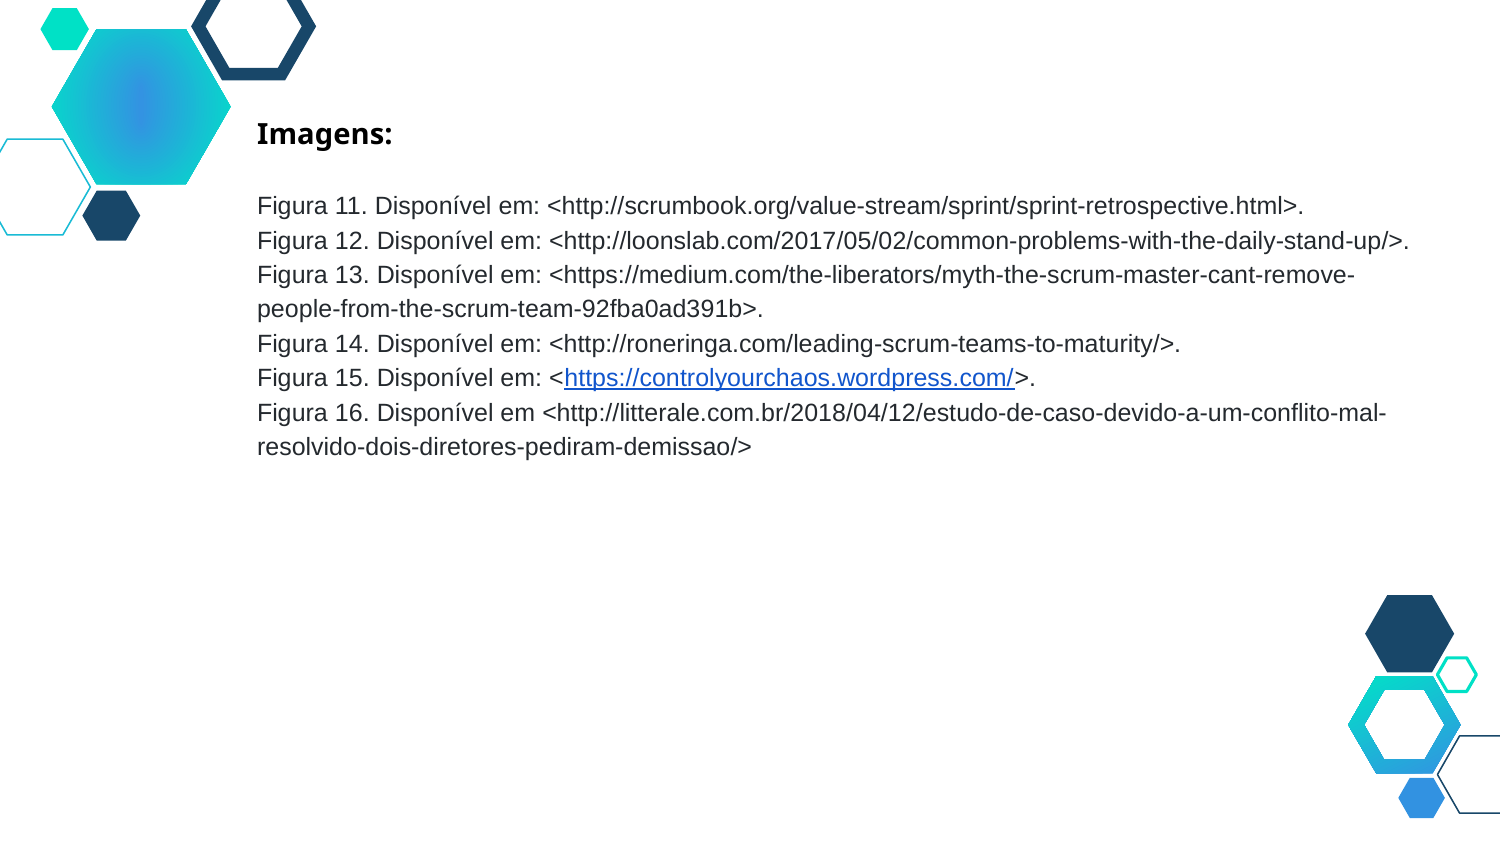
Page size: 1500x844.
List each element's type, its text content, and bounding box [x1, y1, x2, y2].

text_box Imagens: Figura 11. Disponível em: <http://scrumbook.org/value-stream/sprint/sprint-retrospective.html>. Figura 12. Disponível em: <http://loonslab.com/2017/05/02/common-problems-with-the-daily-stand-up/>. Figura 13. Disponível em: <https://medium.com/the-liberators/myth-the-scrum-master-cant-remove-people-from-the-scrum-team-92fba0ad391b>. Figura 14. Disponível em: <http://roneringa.com/leading-scrum-teams-to-maturity/>. Figura 15. Disponível em: <https://controlyourchaos.wordpress.com/>. Figura 16. Disponível em <http://litterale.com.br/2018/04/12/estudo-de-caso-devido-a-um-conflito-mal-resolvido-dois-diretores-pediram-demissao/> [242, 100, 1445, 809]
